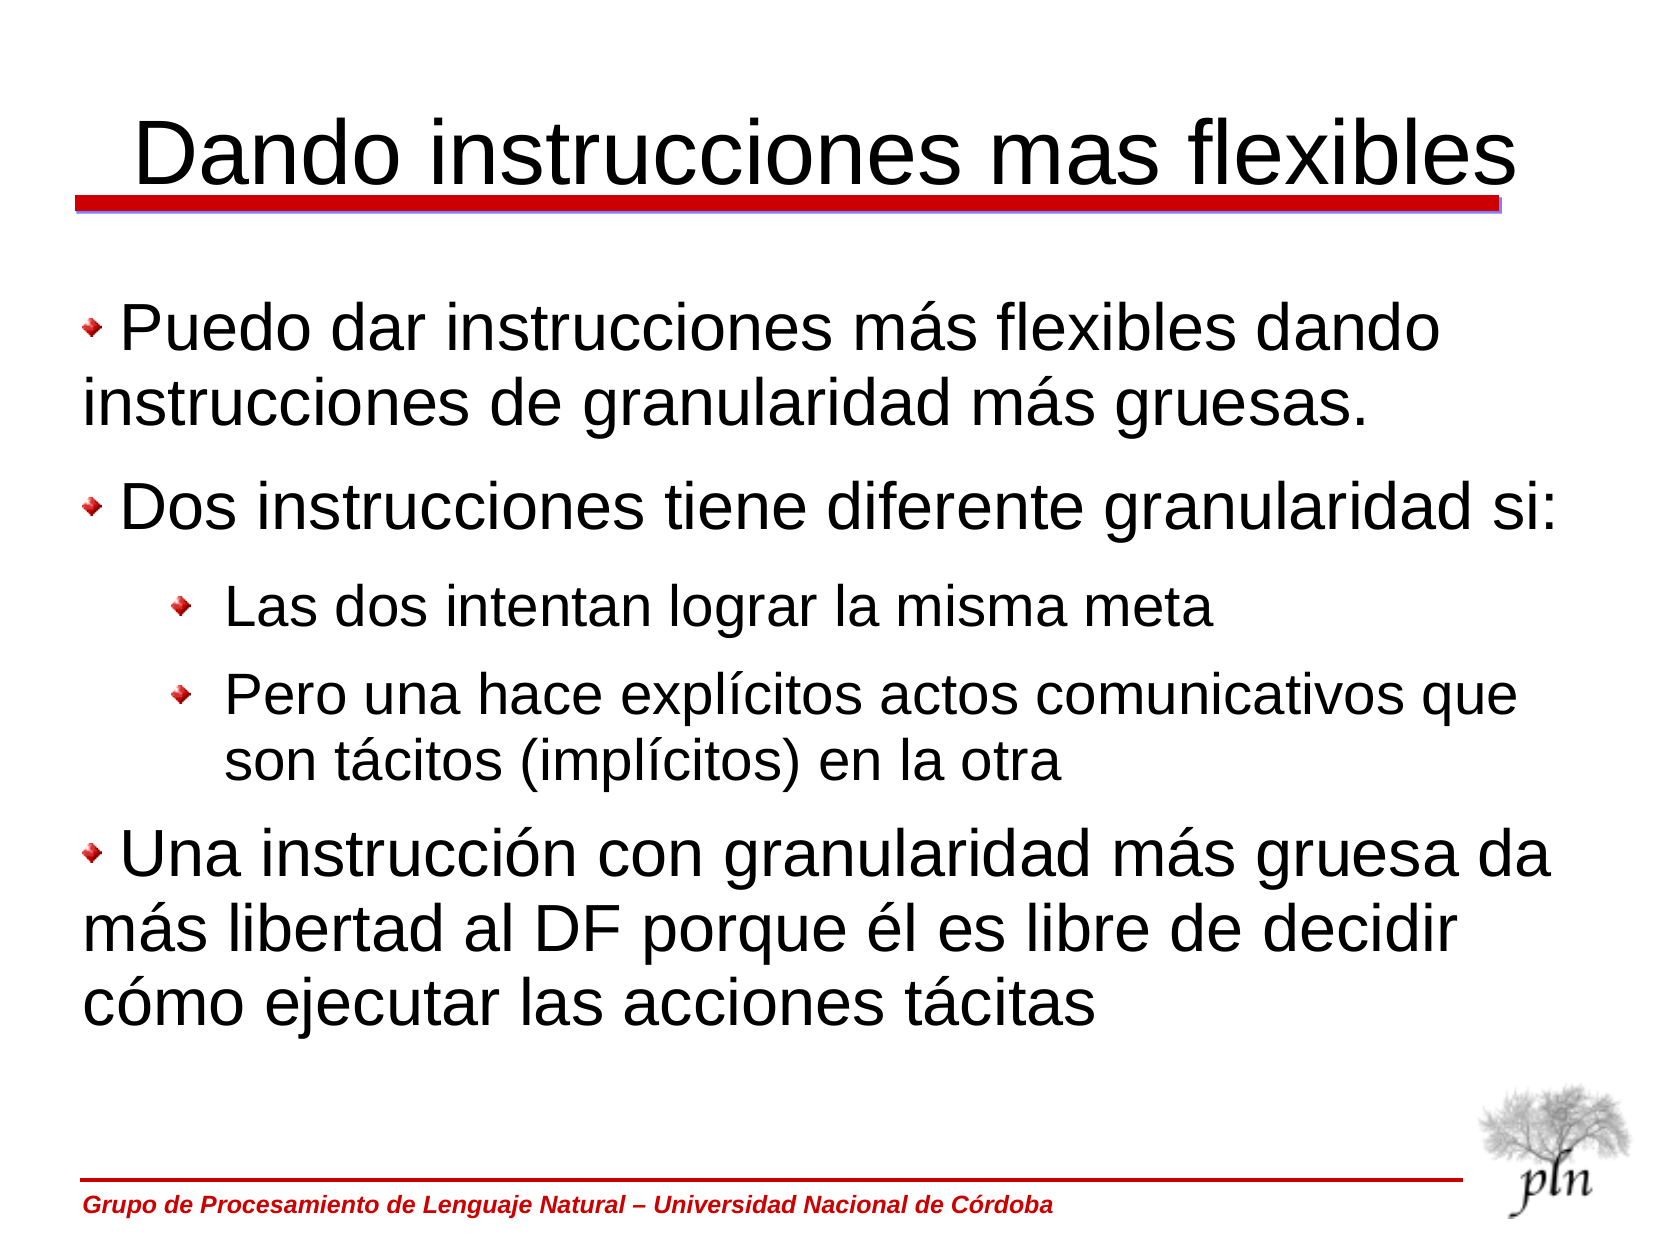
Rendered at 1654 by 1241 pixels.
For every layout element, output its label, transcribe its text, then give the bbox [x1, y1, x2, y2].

title Dando instrucciones mas flexibles [82, 49, 1571, 257]
picture [1477, 1083, 1635, 1219]
list Puedo dar instrucciones más flexibles dando instrucciones de granularidad más gruesas. Dos instrucciones tiene diferente granularidad si: Las dos intentan lograr la misma meta Pero una hace explícitos actos comunicativos que son tácitos (implícitos) en la otra Una instrucción con granularidad más gruesa da más libertad al DF porque él es libre de decidir cómo ejecutar las acciones tácitas [82, 290, 1571, 1109]
